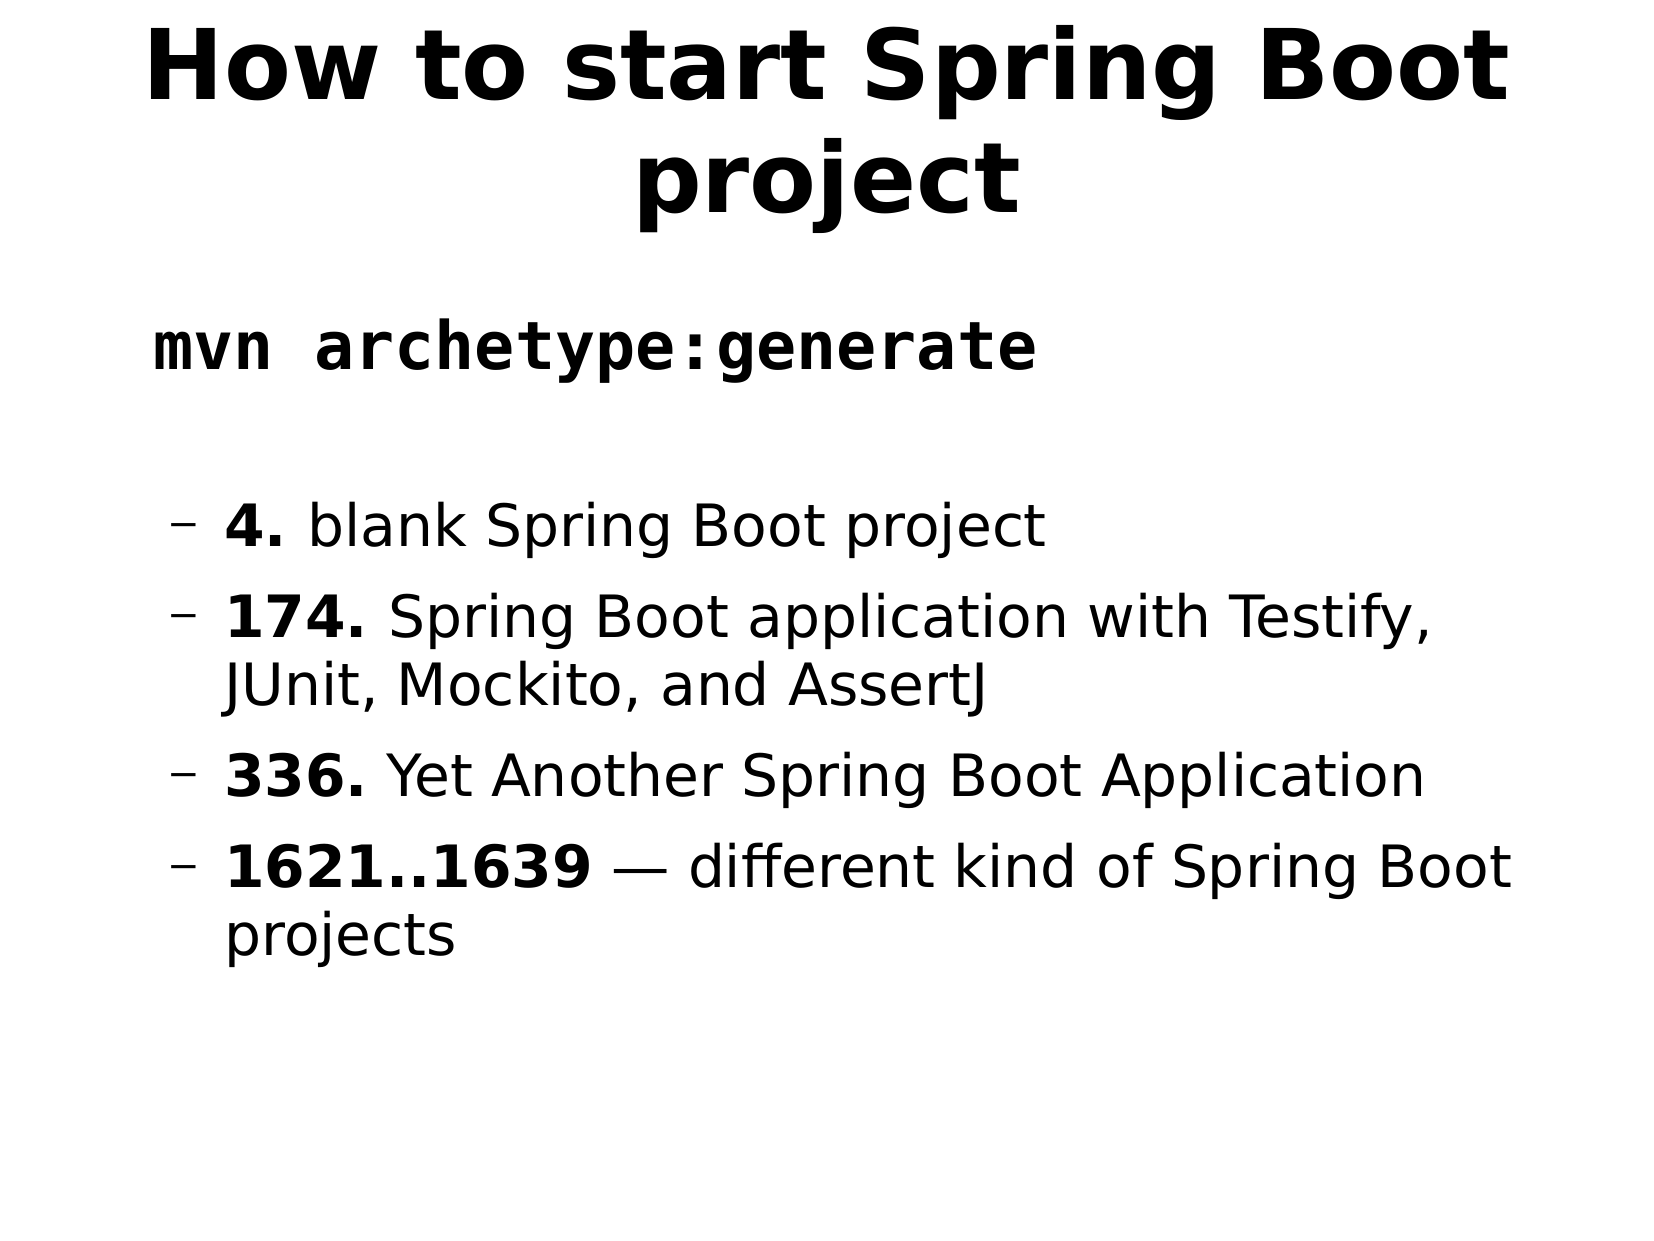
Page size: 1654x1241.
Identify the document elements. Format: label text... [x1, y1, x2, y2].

list mvn archetype:generate 4. blank Spring Boot project 174. Spring Boot application with Testify, JUnit, Mockito, and AssertJ 336. Yet Another Spring Boot Application 1621..1639 — different kind of Spring Boot projects [82, 307, 1571, 1186]
title How to start Spring Boot project [82, 8, 1571, 236]
